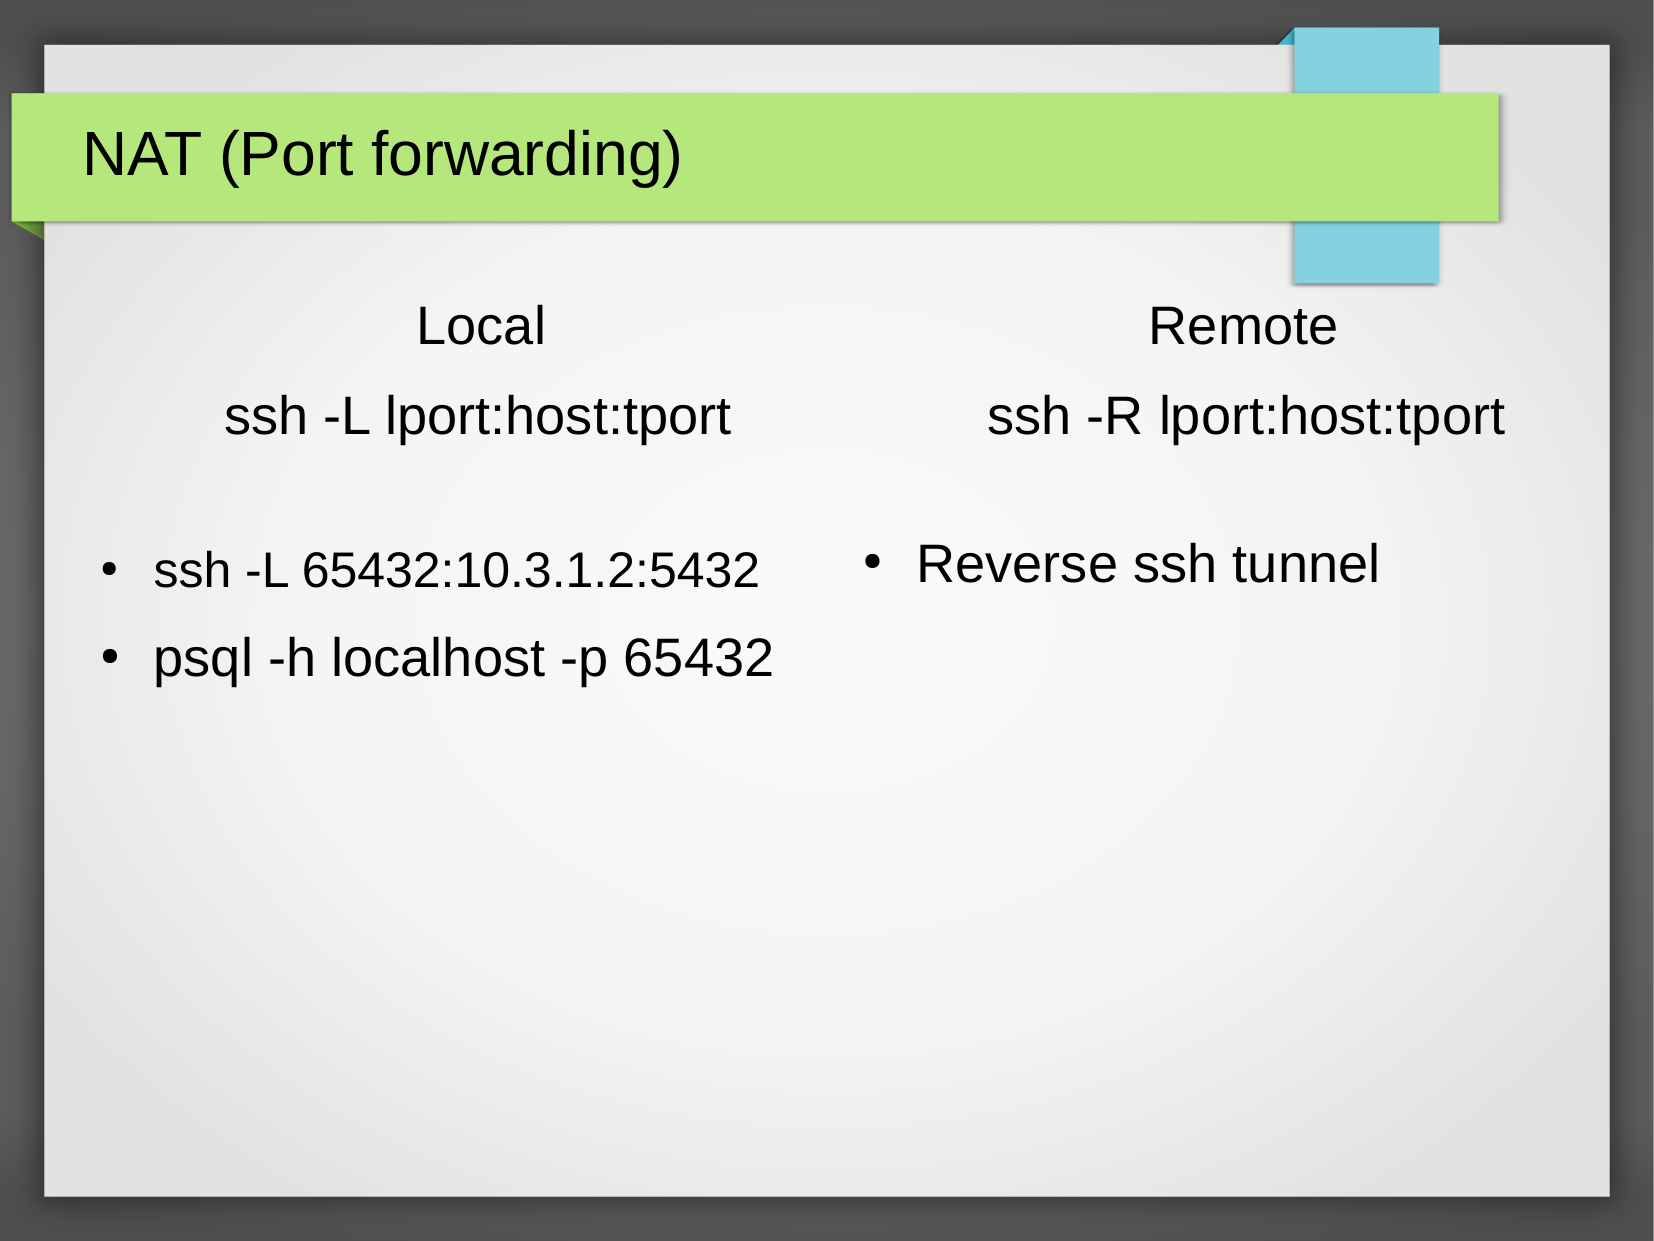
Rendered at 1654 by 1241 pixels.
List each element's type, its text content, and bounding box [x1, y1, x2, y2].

picture [0, 0, 1654, 1241]
list Local ssh -L lport:host:tport ssh -L 65432:10.3.1.2:5432 psql -h localhost -p 65432 [82, 295, 809, 1015]
list Remote ssh -R lport:host:tport Reverse ssh tunnel [845, 295, 1572, 1015]
title NAT (Port forwarding) [82, 94, 1264, 213]
